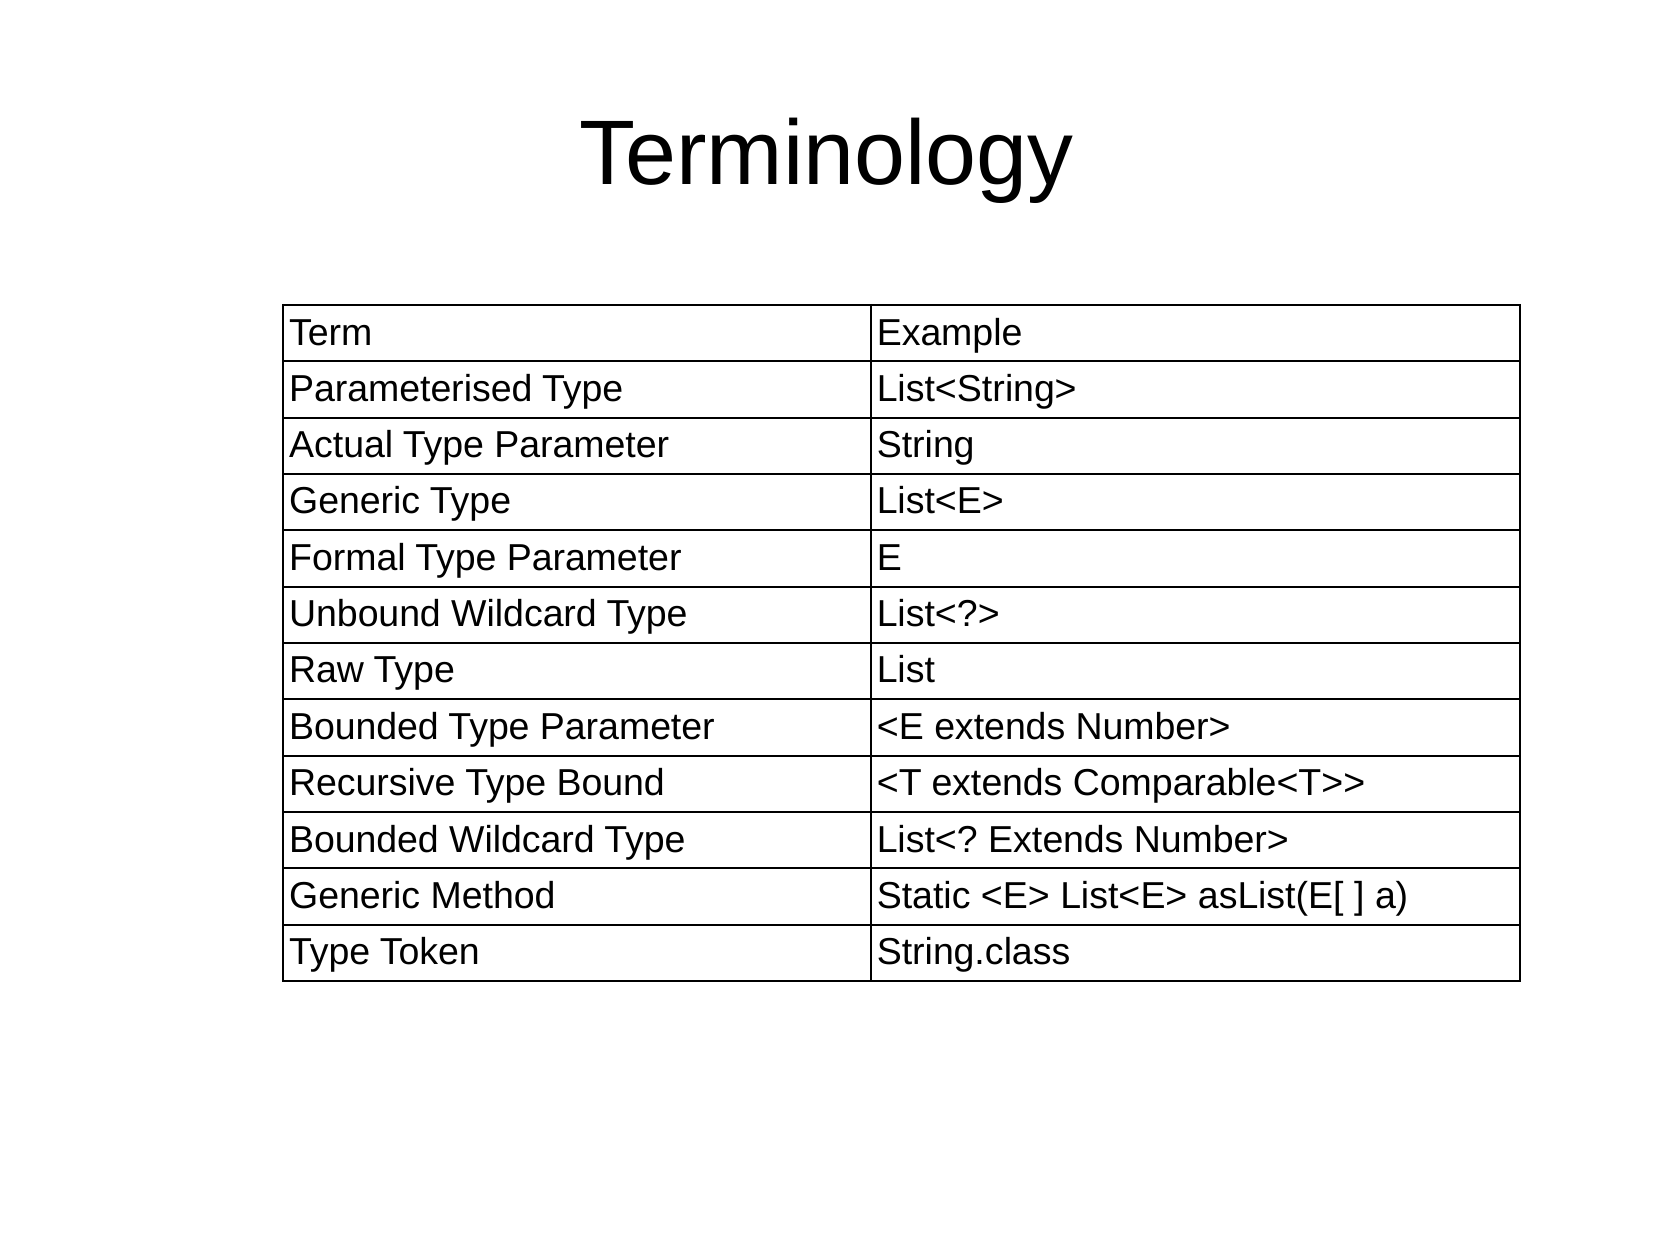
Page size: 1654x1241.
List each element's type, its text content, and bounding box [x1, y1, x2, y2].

table_cell Bounded Wildcard Type [284, 813, 870, 867]
table_cell Generic Method [284, 869, 870, 924]
table_cell E [872, 531, 1519, 586]
table_cell String.class [872, 926, 1519, 980]
table_cell Formal Type Parameter [284, 531, 870, 586]
table_cell Generic Type [284, 475, 870, 529]
table_cell String [872, 419, 1519, 473]
table_cell List [872, 644, 1519, 698]
table_cell Raw Type [284, 644, 870, 698]
table_cell Type Token [284, 926, 870, 980]
table_cell Unbound Wildcard Type [284, 588, 870, 642]
table_cell <E extends Number> [872, 700, 1519, 755]
list [82, 290, 1571, 1094]
table_cell List<String> [872, 362, 1519, 417]
table_cell List<?> [872, 588, 1519, 642]
title Terminology [82, 56, 1571, 250]
table_header Example [872, 306, 1519, 360]
table_cell Actual Type Parameter [284, 419, 870, 473]
table_cell List<E> [872, 475, 1519, 529]
table_cell Parameterised Type [284, 362, 870, 417]
table_cell Static <E> List<E> asList(E[ ] a) [872, 869, 1519, 924]
table_cell Bounded Type Parameter [284, 700, 870, 755]
table_cell List<? Extends Number> [872, 813, 1519, 867]
table_cell Recursive Type Bound [284, 757, 870, 811]
table_cell <T extends Comparable<T>> [872, 757, 1519, 811]
table_header Term [284, 306, 870, 360]
